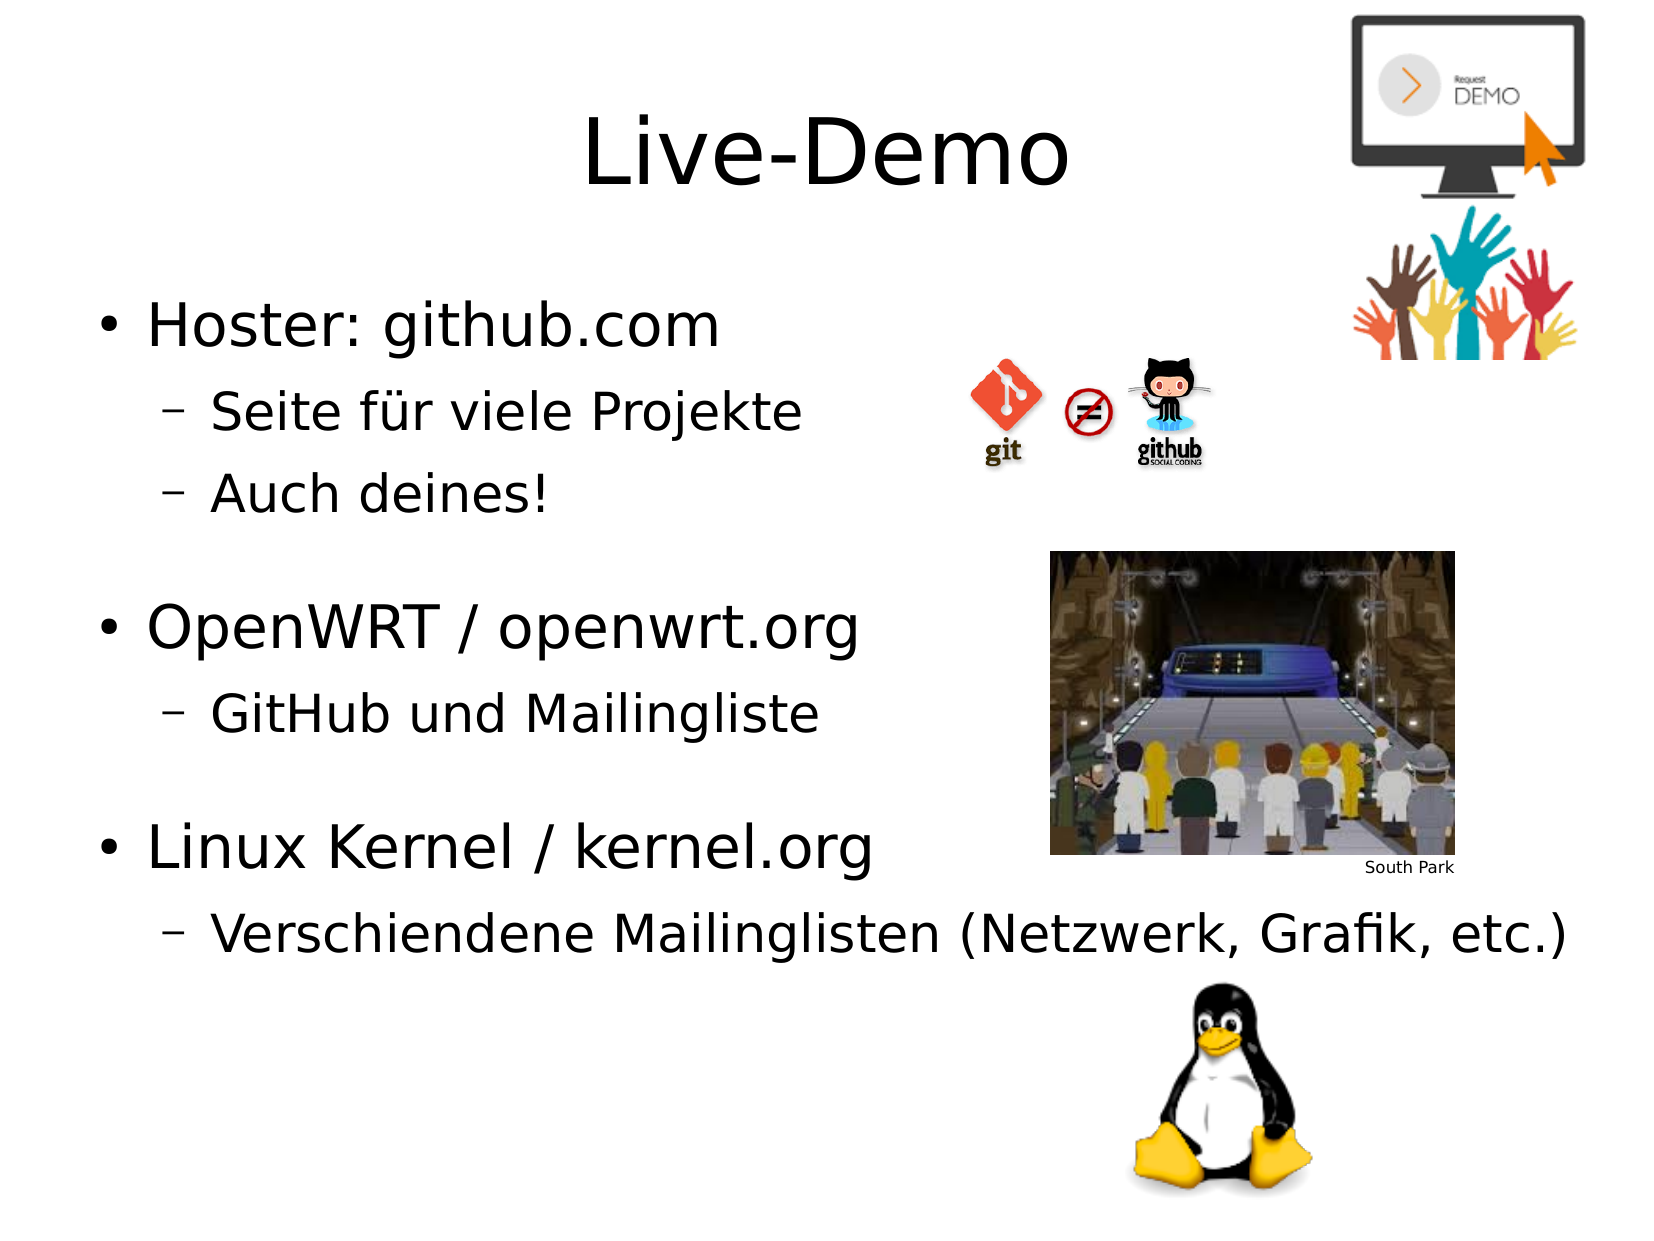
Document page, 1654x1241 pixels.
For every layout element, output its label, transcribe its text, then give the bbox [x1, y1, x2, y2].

picture [1290, 13, 1645, 361]
text_box South Park [1350, 850, 1471, 886]
picture [945, 344, 1230, 480]
title Live-Demo [82, 49, 1290, 257]
list Hoster: github.com Seite für viele Projekte Auch deines! OpenWRT / openwrt.org GitHub und Mailingliste Linux Kernel / kernel.org Verschiendene Mailinglisten (Netzwerk, Grafik, etc.) [82, 290, 1571, 1010]
picture [1050, 551, 1455, 856]
picture [1125, 973, 1322, 1201]
